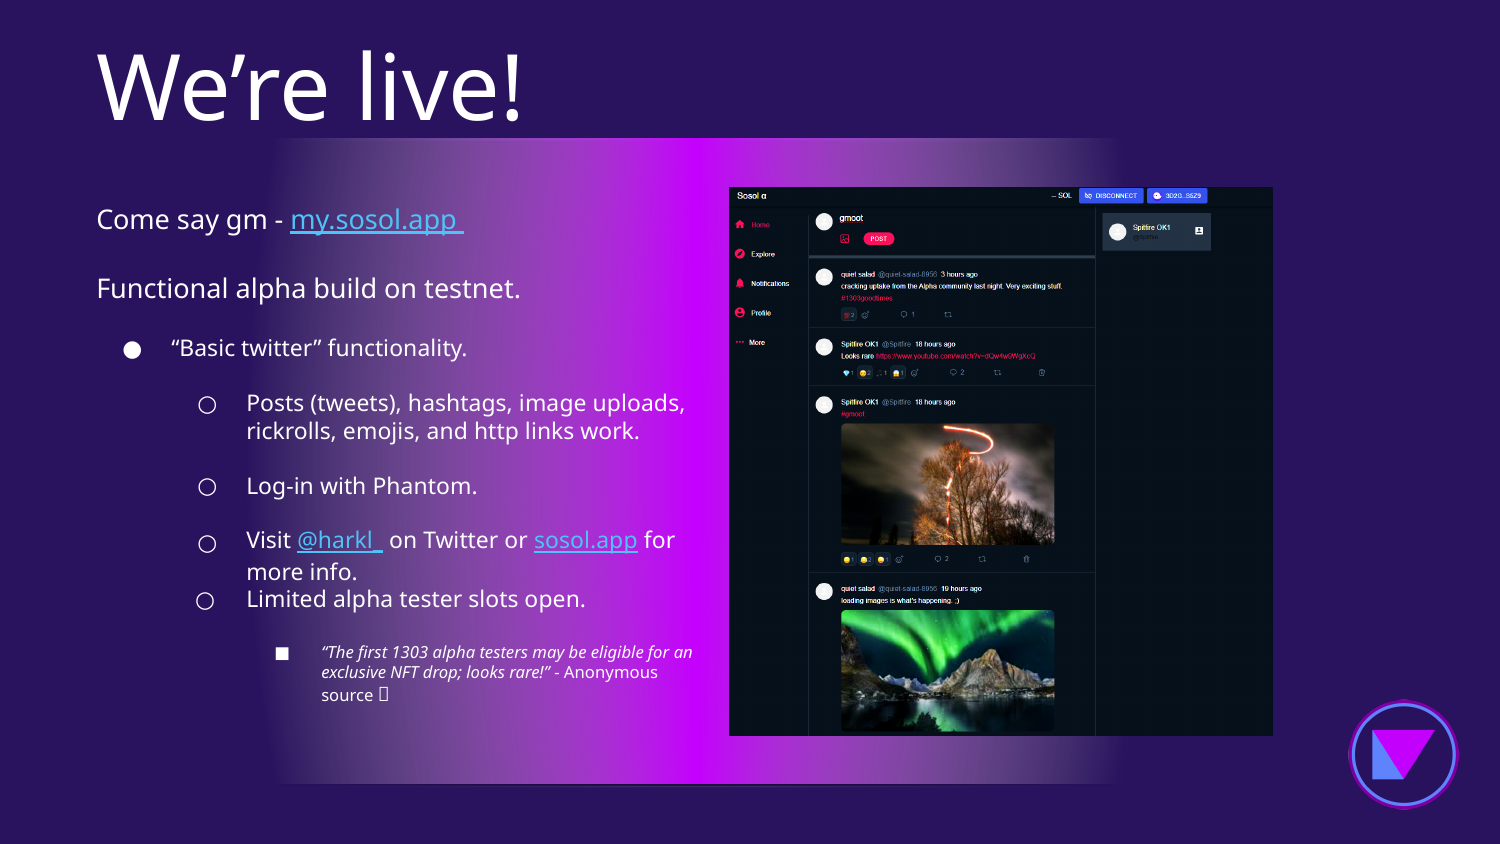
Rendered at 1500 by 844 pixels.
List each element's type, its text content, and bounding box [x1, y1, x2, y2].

picture [1348, 699, 1460, 810]
title We’re live! [81, 0, 1473, 215]
picture [729, 187, 1273, 736]
text_box [43, 164, 1349, 784]
text_box Come say gm - my.sosol.app Functional alpha build on testnet. “Basic twitter” functionality. Posts (tweets), hashtags, image uploads, rickrolls, emojis, and http links work. Log-in with Phantom. Visit @harkl_ on Twitter or sosol.app for more info. Limited alpha tester slots open. “The first 1303 alpha testers may be eligible for an exclusive NFT drop; looks rare!” - Anonymous source 👀 [81, 215, 712, 721]
